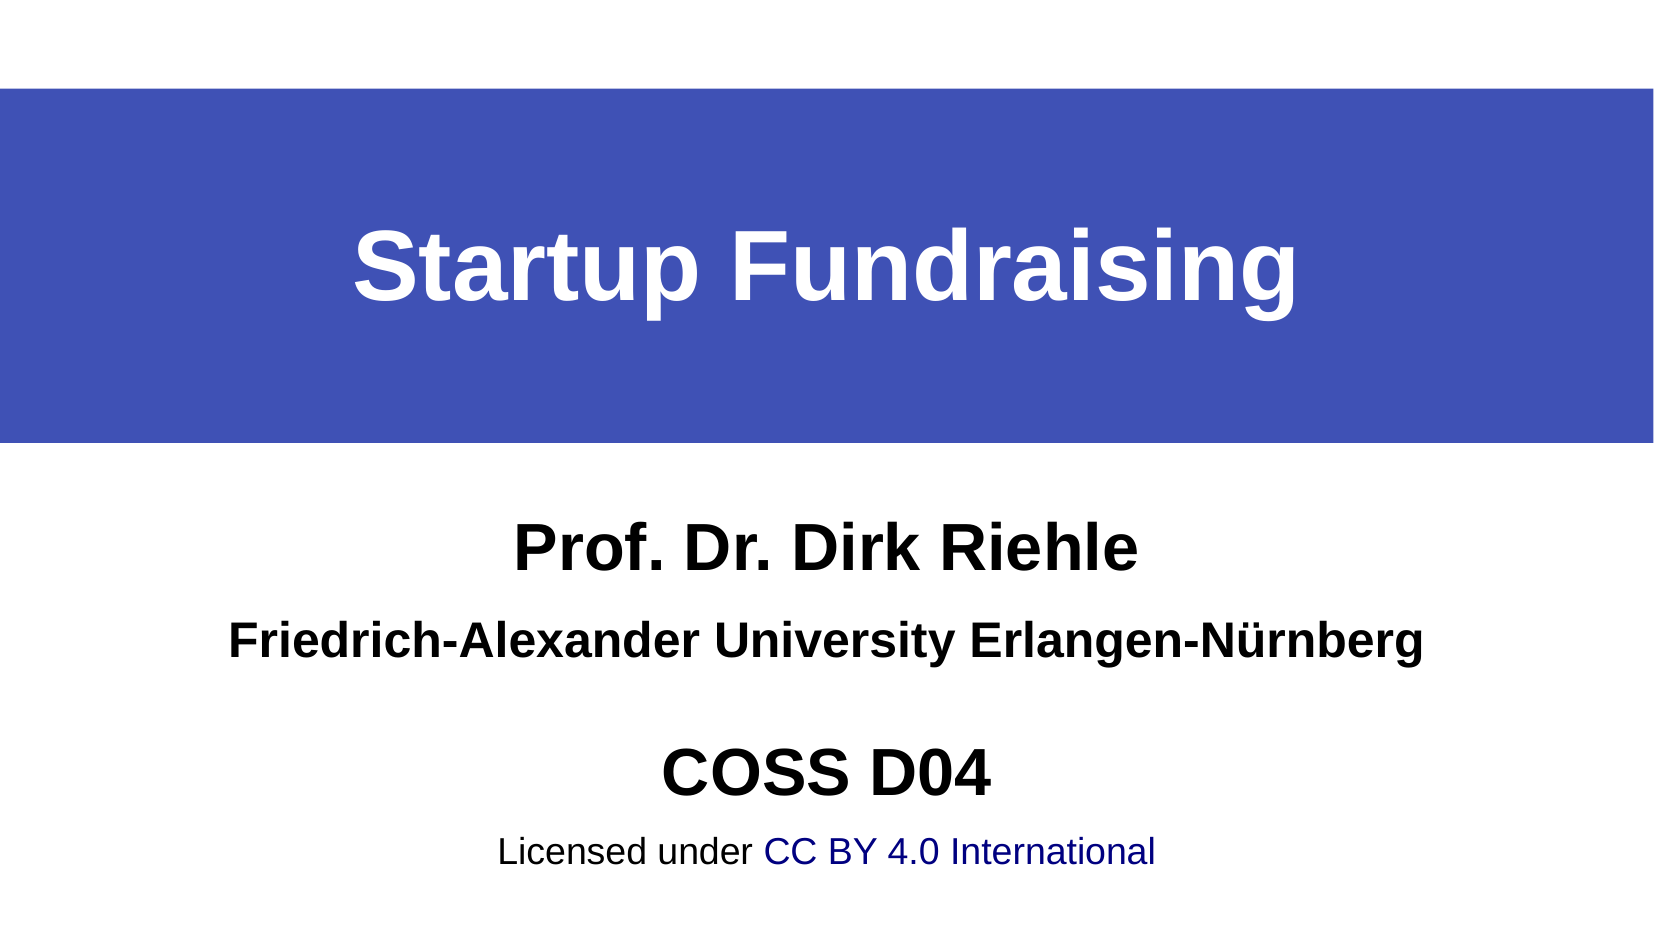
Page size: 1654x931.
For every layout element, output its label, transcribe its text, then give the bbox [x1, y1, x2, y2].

subtitle Prof. Dr. Dirk Riehle Friedrich-Alexander University Erlangen-Nürnberg COSS D04 Licensed under CC BY 4.0 International [29, 472, 1625, 886]
title Startup Fundraising [0, 88, 1654, 443]
